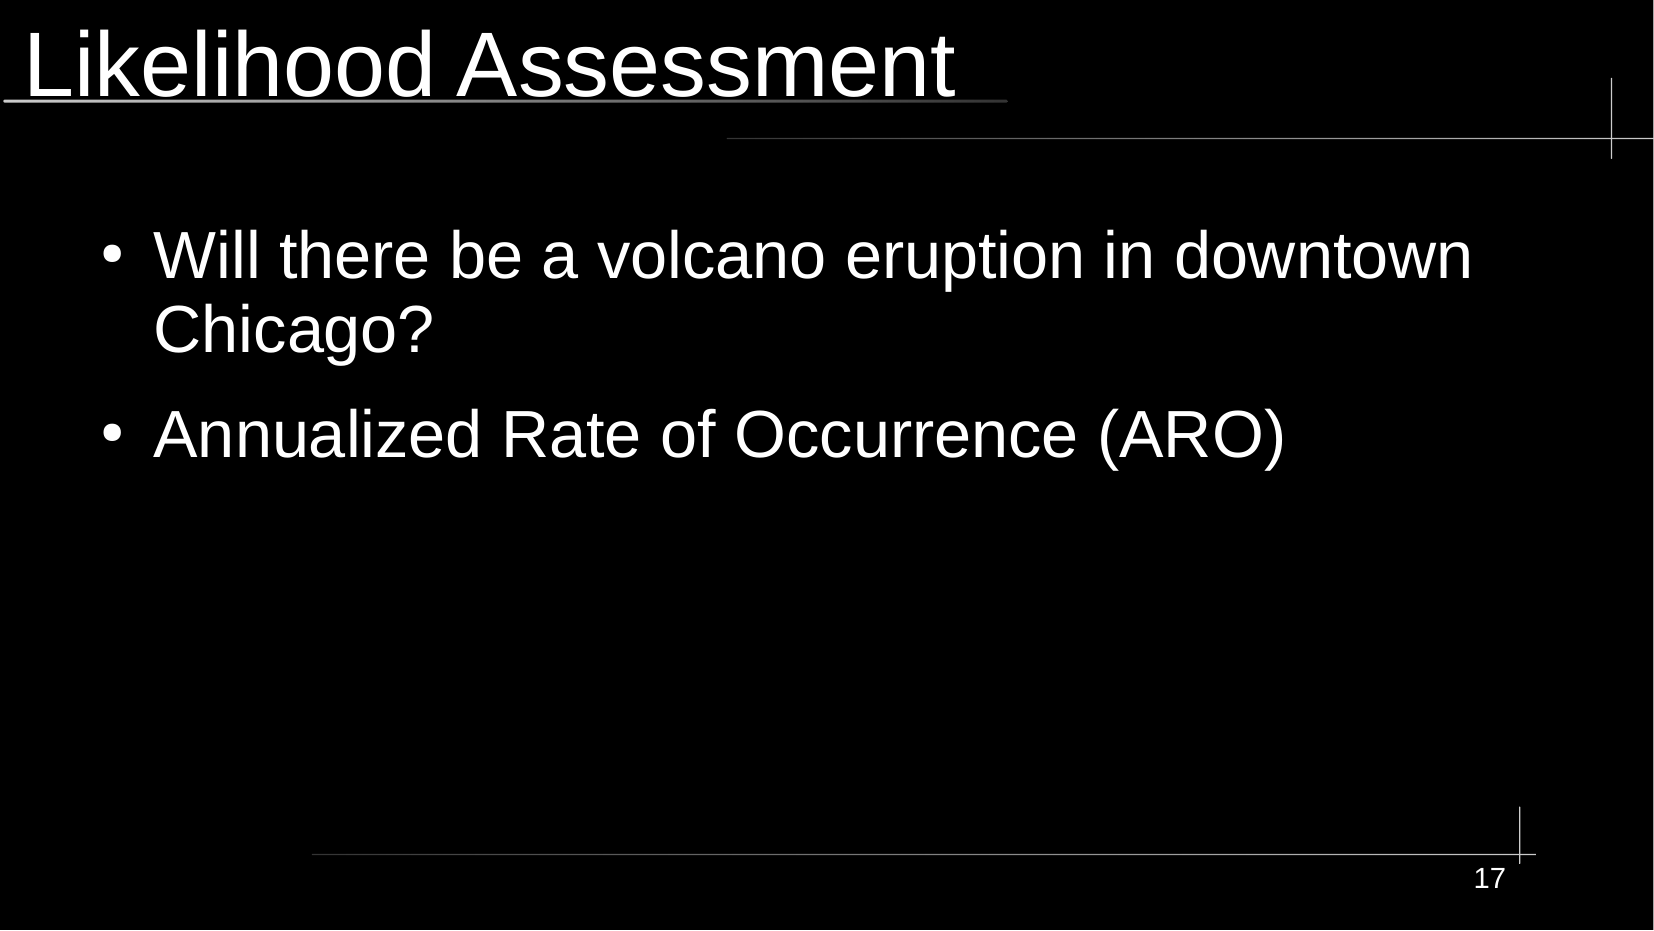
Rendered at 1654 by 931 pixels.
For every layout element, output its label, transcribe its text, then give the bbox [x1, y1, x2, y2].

list Will there be a volcano eruption in downtown Chicago? Annualized Rate of Occurrence (ARO) [82, 217, 1571, 851]
title Likelihood Assessment [23, 11, 1589, 119]
